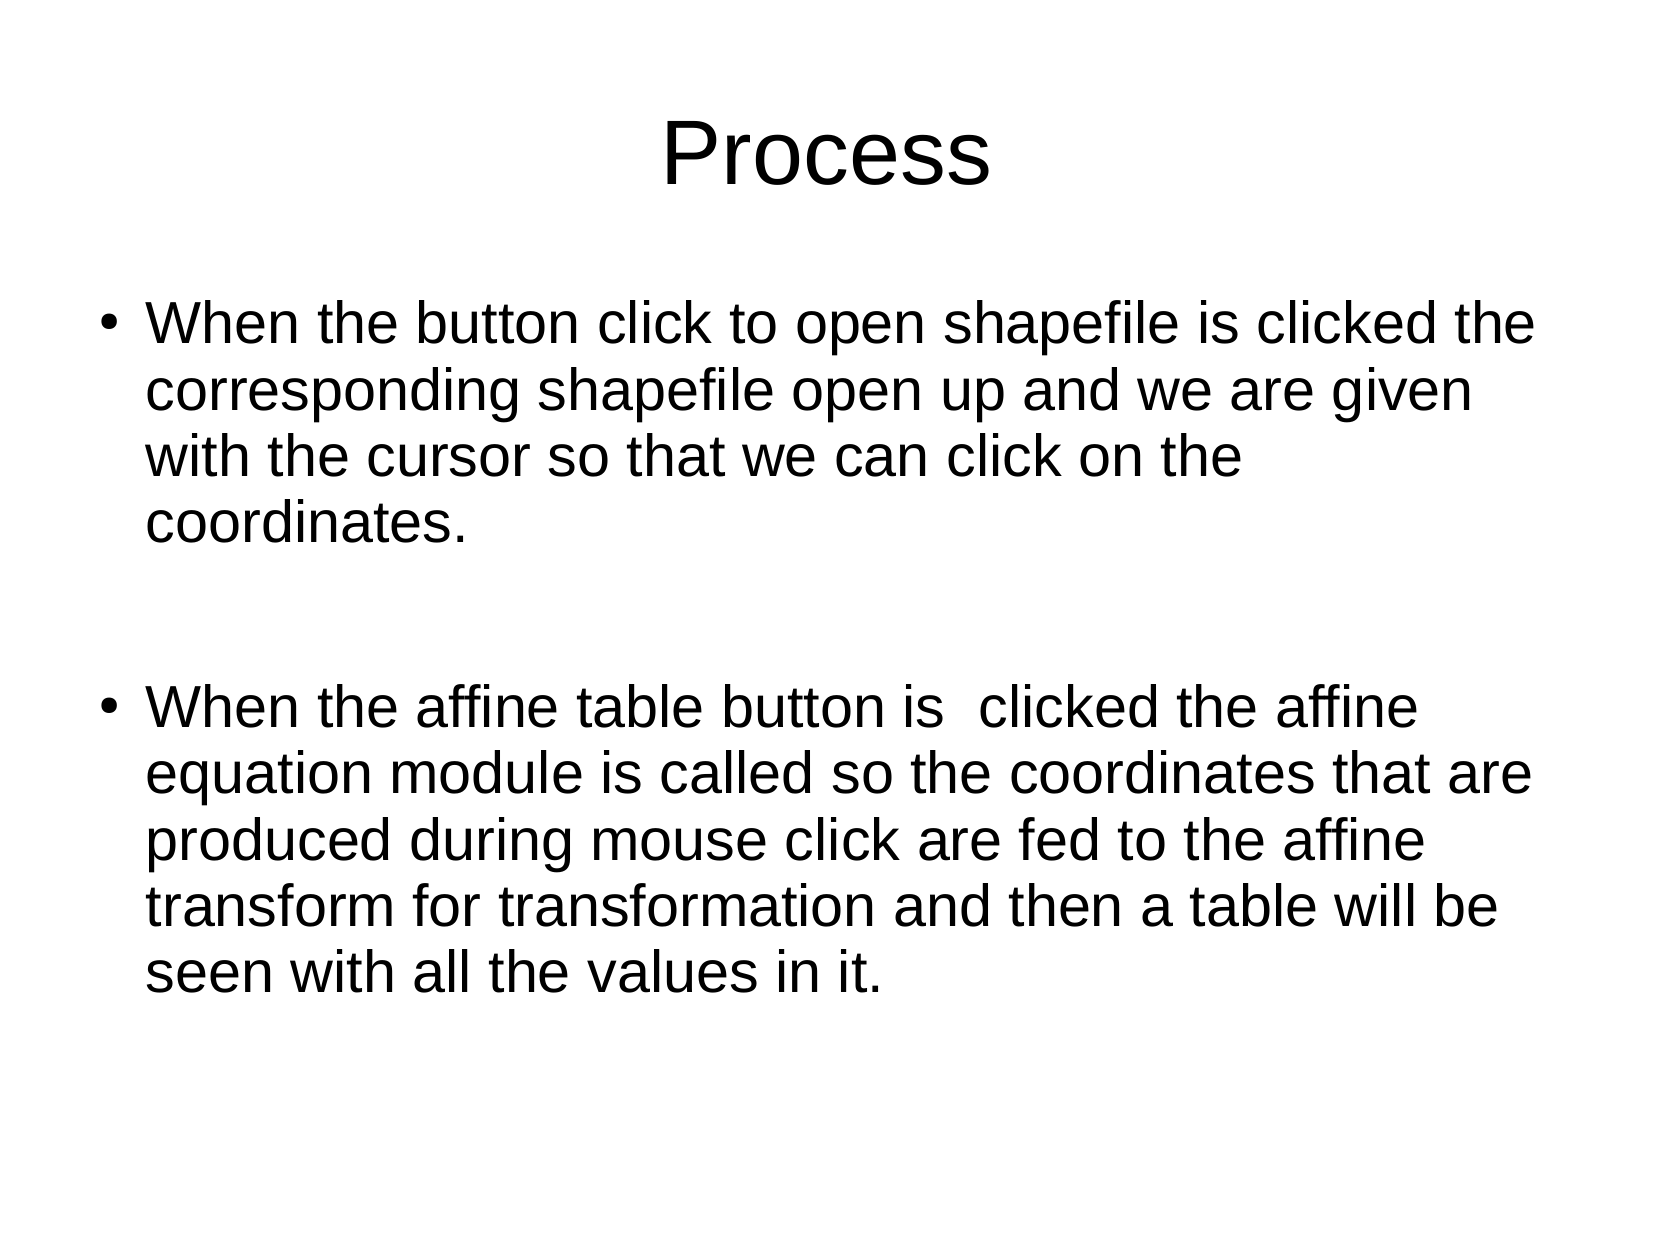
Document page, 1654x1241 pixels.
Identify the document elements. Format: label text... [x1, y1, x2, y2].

title Process [82, 49, 1571, 257]
list When the button click to open shapefile is clicked the corresponding shapefile open up and we are given with the cursor so that we can click on the coordinates. When the affine table button is clicked the affine equation module is called so the coordinates that are produced during mouse click are fed to the affine transform for transformation and then a table will be seen with all the values in it. [82, 290, 1571, 1010]
